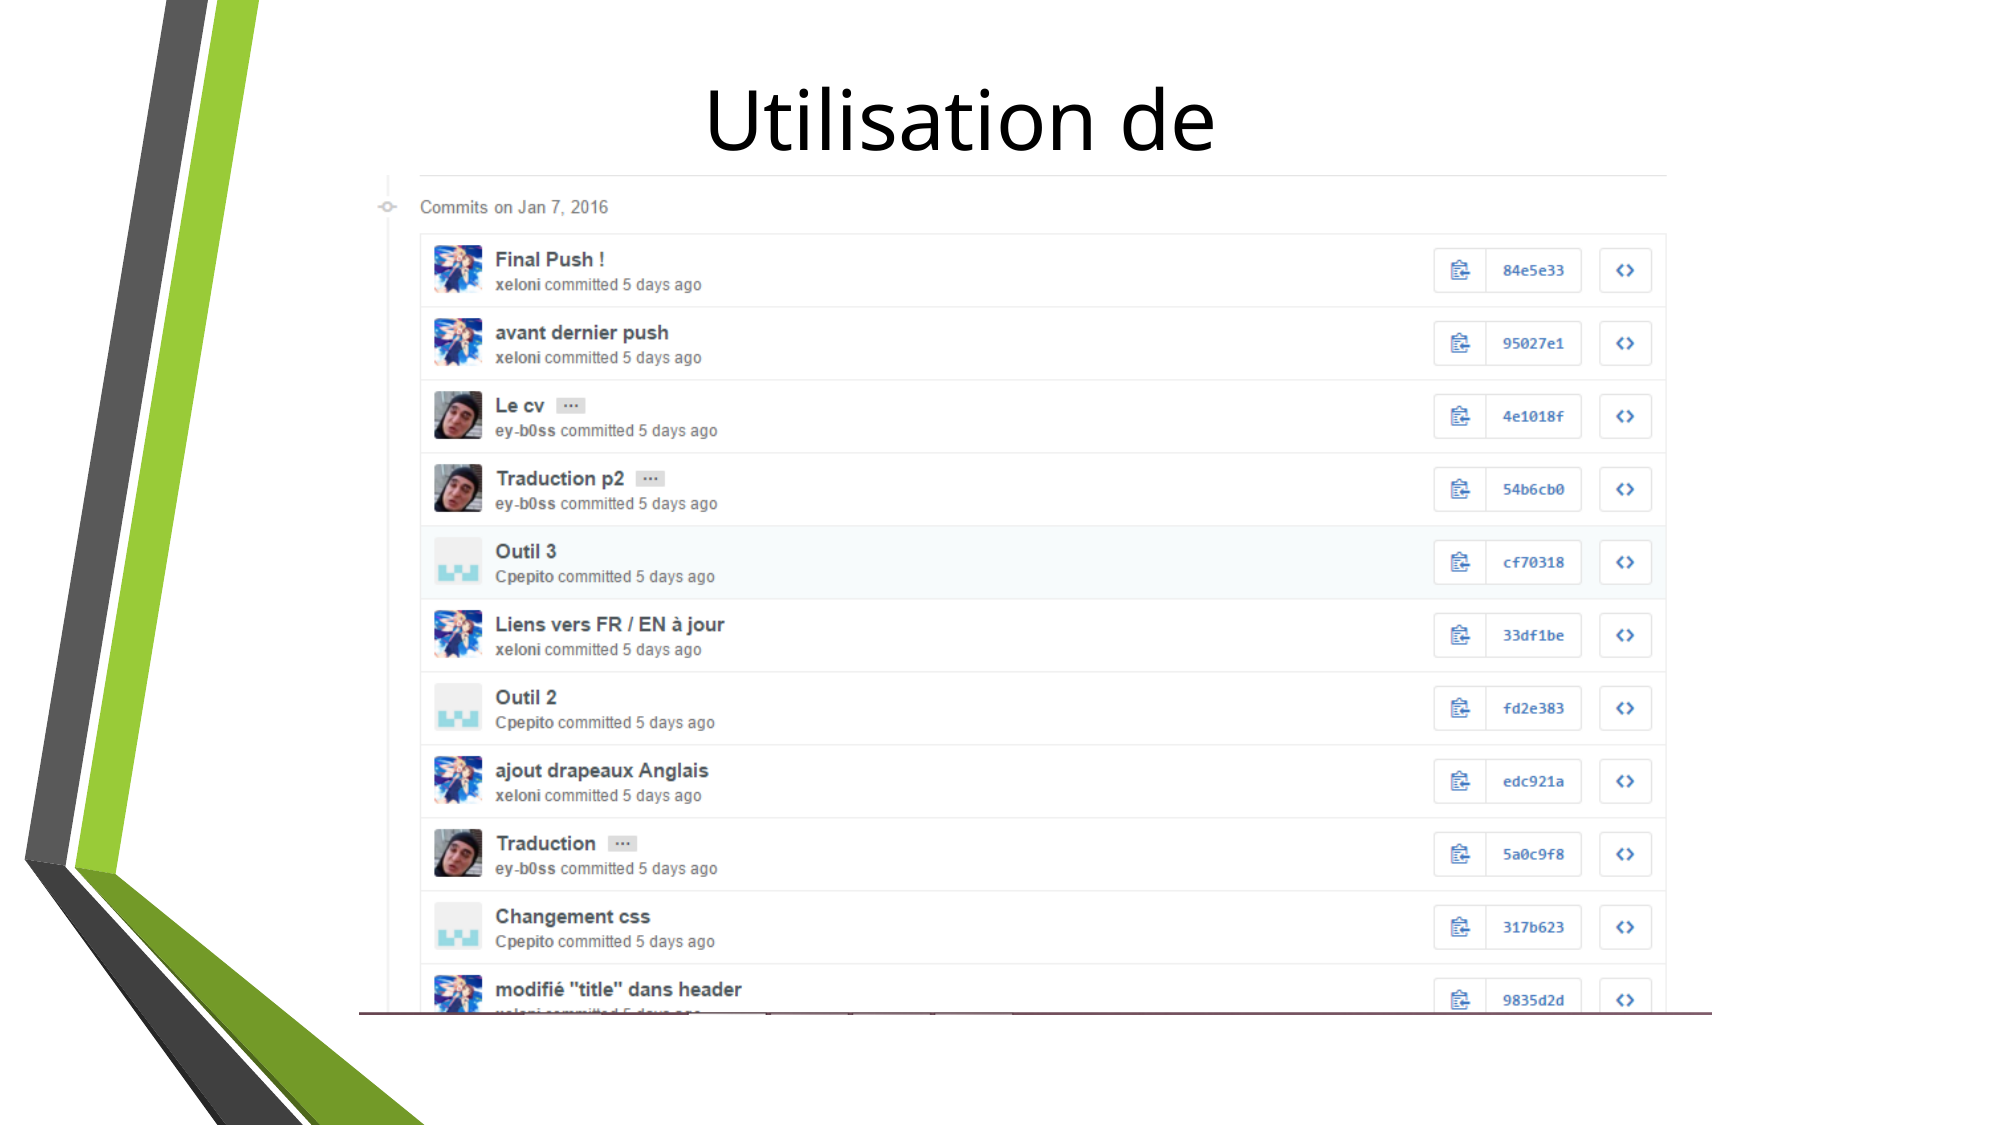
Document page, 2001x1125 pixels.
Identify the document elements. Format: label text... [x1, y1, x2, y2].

text_box Utilisation de Github [688, 59, 1512, 175]
picture [359, 175, 1712, 1015]
